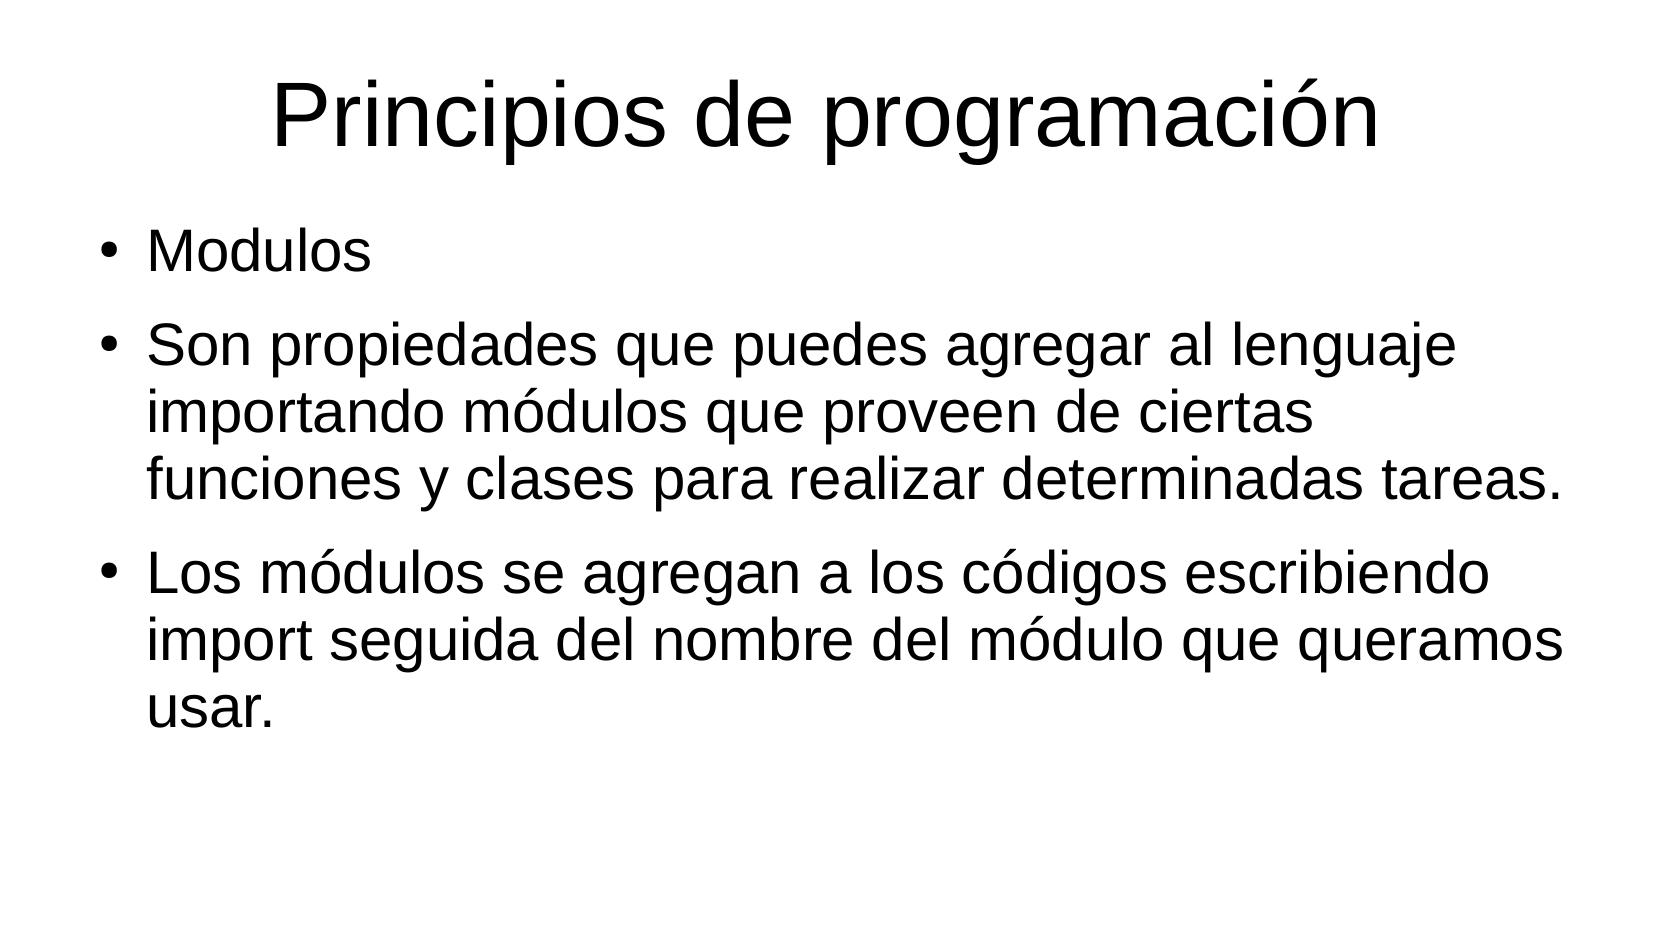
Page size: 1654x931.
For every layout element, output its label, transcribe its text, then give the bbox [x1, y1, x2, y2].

title Principios de programación [82, 37, 1571, 193]
list Modulos Son propiedades que puedes agregar al lenguaje importando módulos que proveen de ciertas funciones y clases para realizar determinadas tareas. Los módulos se agregan a los códigos escribiendo import seguida del nombre del módulo que queramos usar. [82, 217, 1571, 758]
